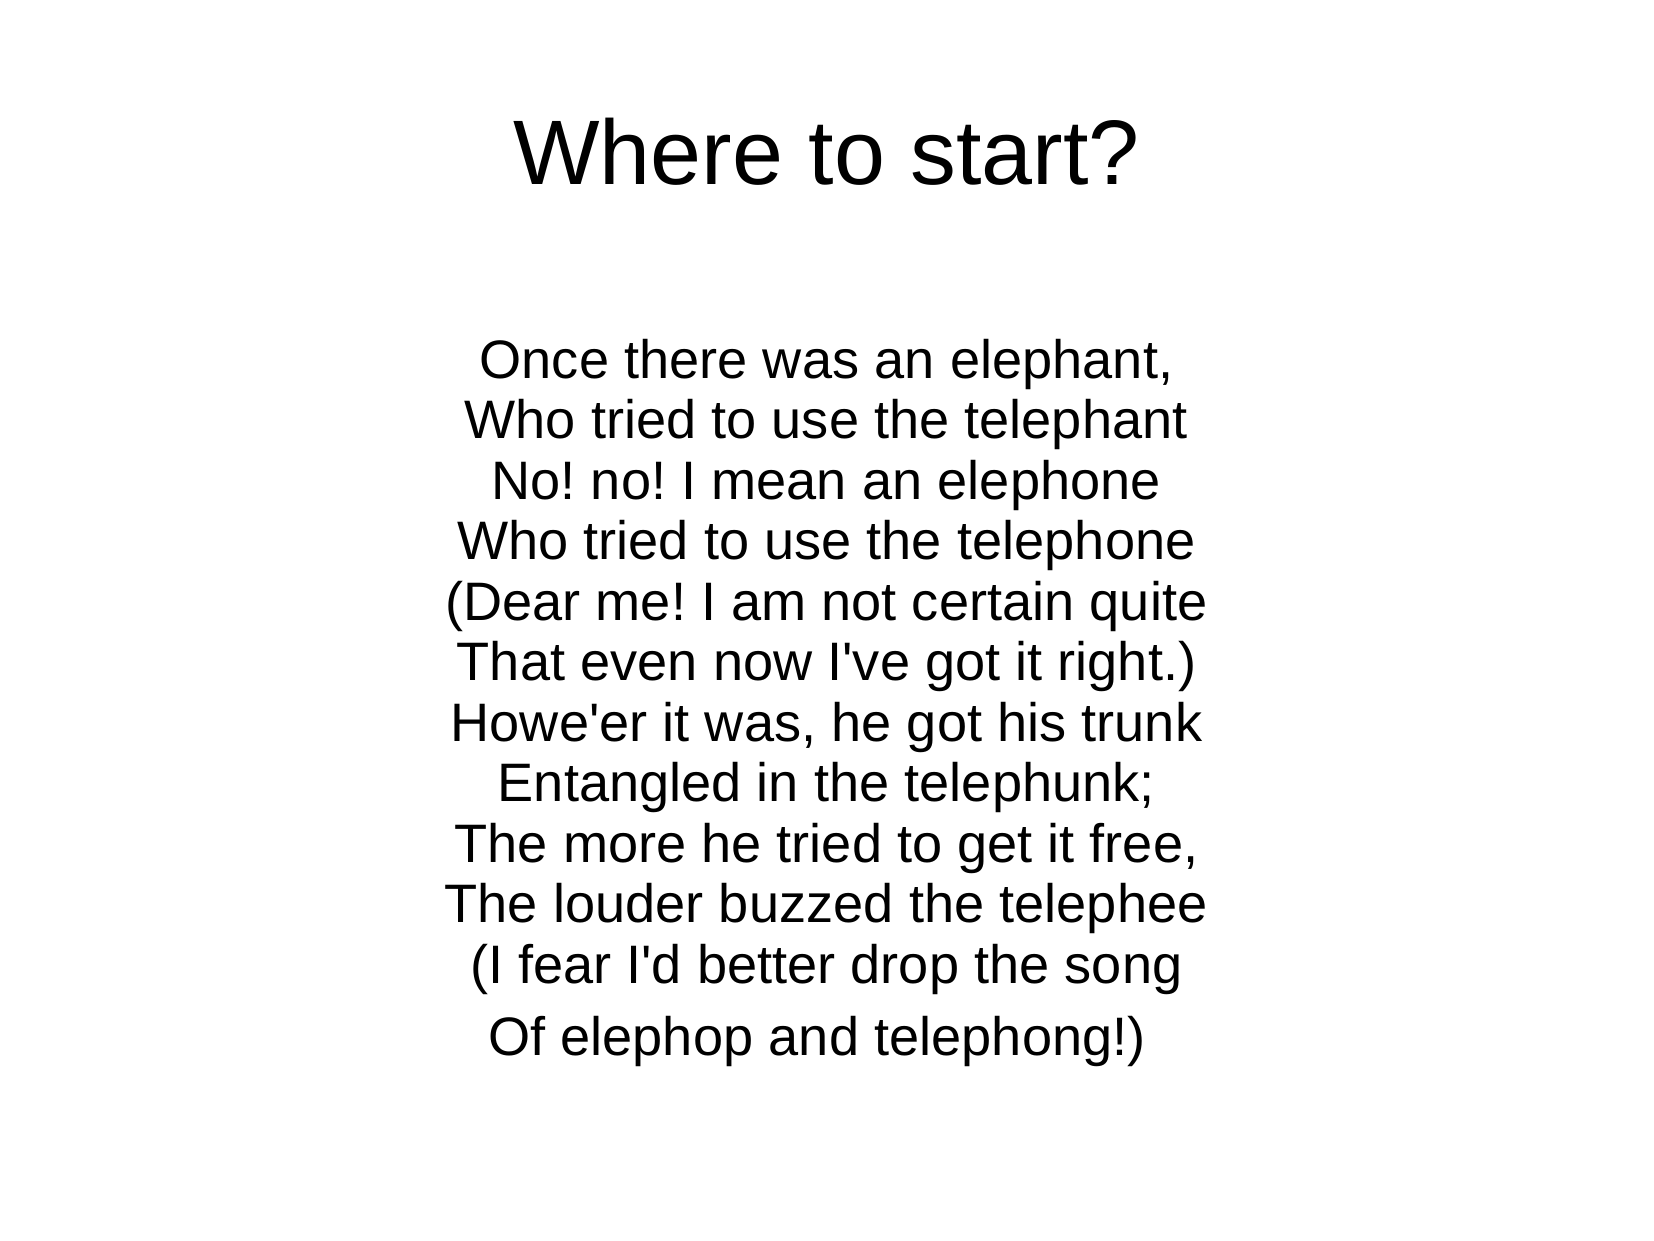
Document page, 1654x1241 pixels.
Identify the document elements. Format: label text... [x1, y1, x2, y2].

subtitle Once there was an elephant, Who tried to use the telephant No! no! I mean an elephone Who tried to use the telephone (Dear me! I am not certain quite That even now I've got it right.) Howe'er it was, he got his trunk Entangled in the telephunk; The more he tried to get it free, The louder buzzed the telephee (I fear I'd better drop the song Of elephop and telephong!) [82, 287, 1571, 1111]
title Where to start? [82, 49, 1571, 257]
